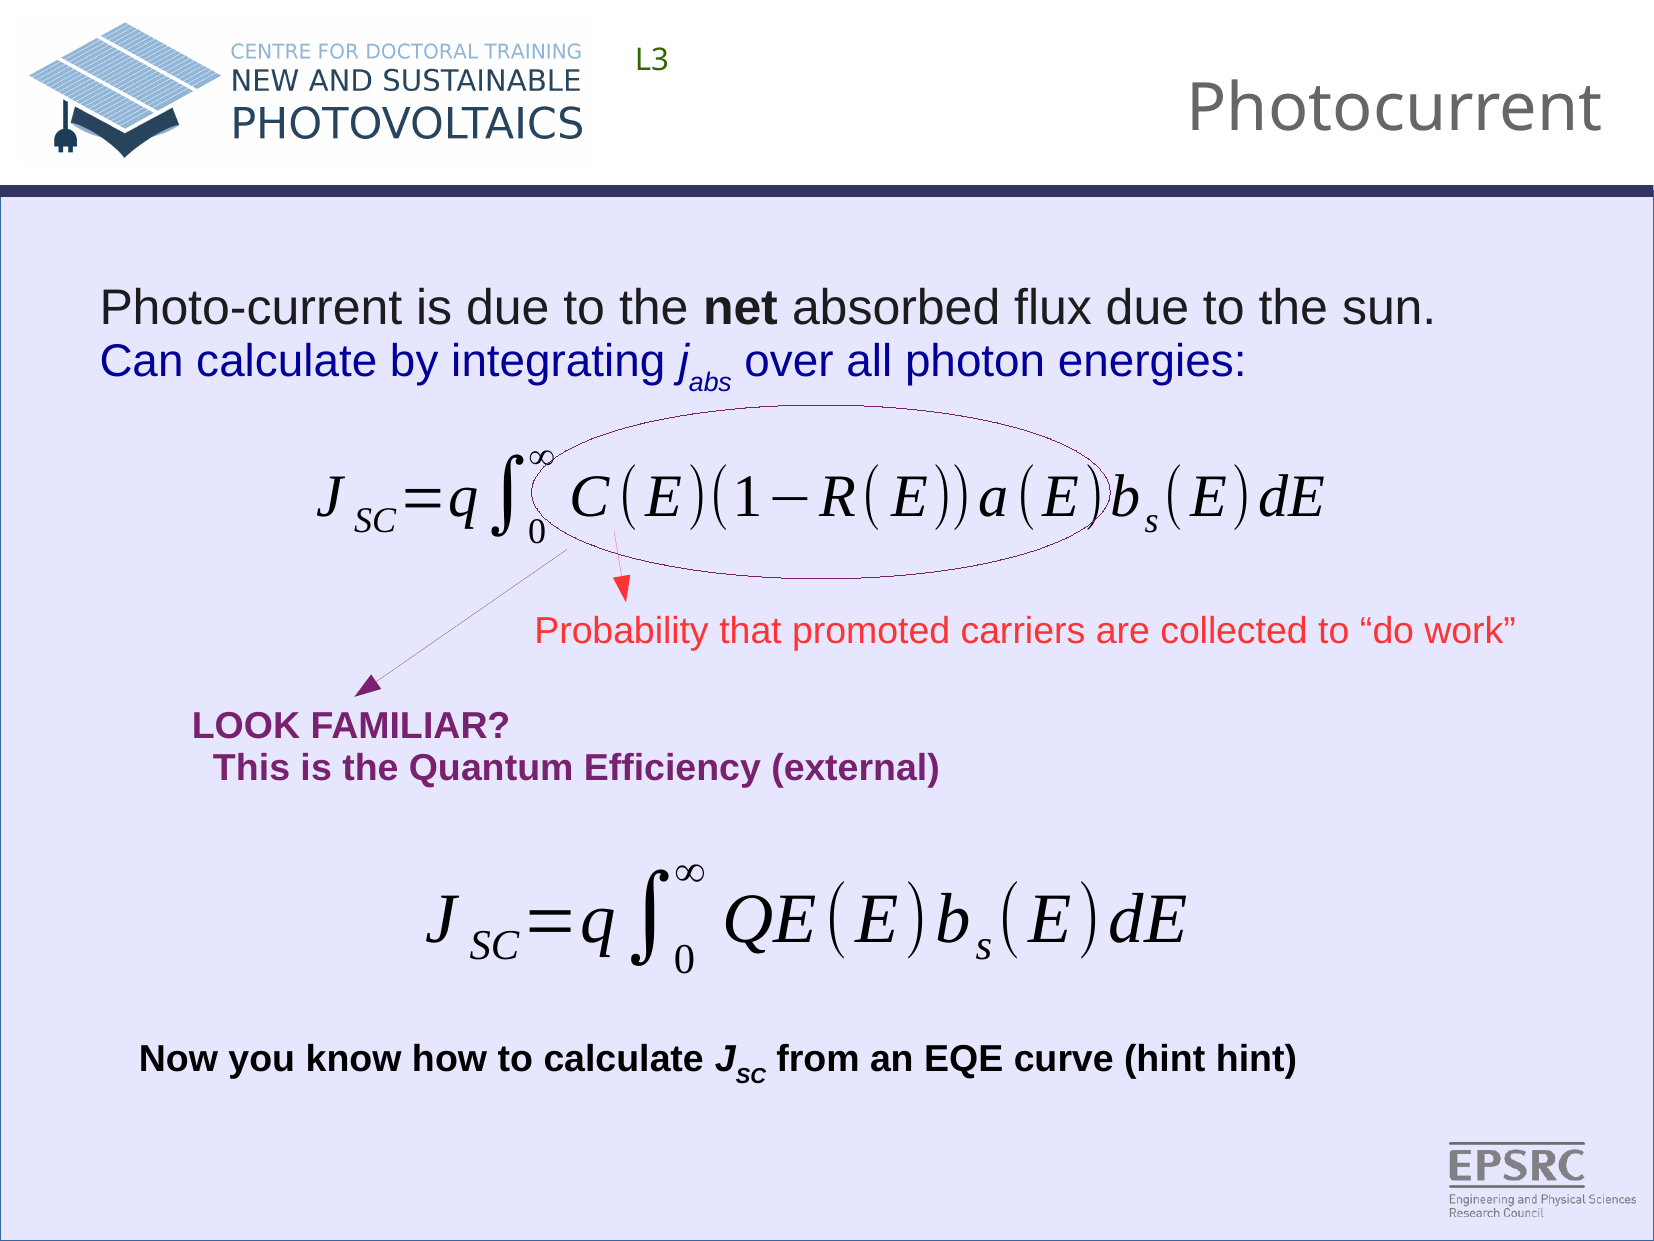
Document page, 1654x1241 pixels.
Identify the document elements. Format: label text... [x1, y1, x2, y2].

chart [407, 862, 1209, 981]
picture [19, 17, 591, 166]
text_box [0, 197, 1654, 1241]
text_box Probability that promoted carriers are collected to “do work” [519, 602, 1532, 660]
text_box Photo-current is due to the net absorbed flux due to the sun. Can calculate by integrating jabs over all photon energies: [84, 271, 1467, 406]
text_box L3 [620, 29, 880, 80]
chart [301, 448, 1343, 550]
text_box Photocurrent [767, 52, 1619, 142]
text_box LOOK FAMILIAR? This is the Quantum Efficiency (external) [177, 696, 956, 796]
text_box Now you know how to calculate JSC from an EQE curve (hint hint) [124, 1029, 1313, 1096]
picture [1449, 1142, 1636, 1217]
